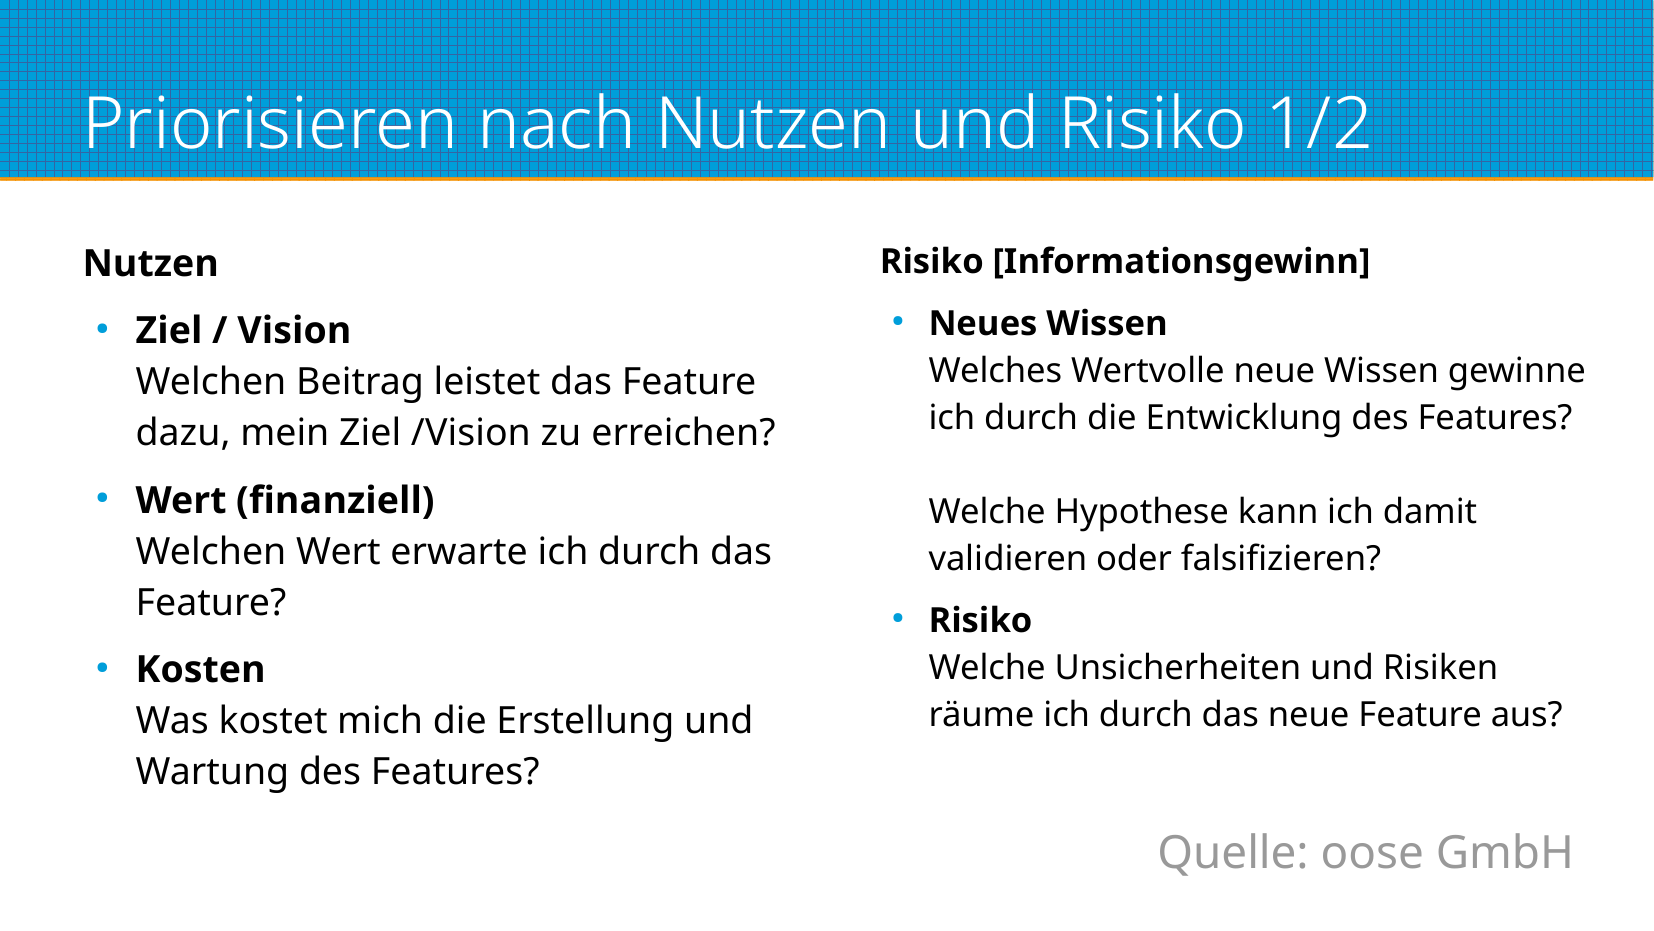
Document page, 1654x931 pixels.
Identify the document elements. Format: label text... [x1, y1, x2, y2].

list Risiko [Informationsgewinn] Neues Wissen Welches Wertvolle neue Wissen gewinne ich durch die Entwicklung des Features? Welche Hypothese kann ich damit validieren oder falsifizieren? Risiko Welche Unsicherheiten und Risiken räume ich durch das neue Feature aus? [879, 236, 1595, 811]
title Priorisieren nach Nutzen und Risiko 1/2 [82, 14, 1571, 171]
text_box Quelle: oose GmbH [1151, 816, 1654, 886]
list Nutzen Ziel / Vision Welchen Beitrag leistet das Feature dazu, mein Ziel /Vision zu erreichen? Wert (finanziell) Welchen Wert erwarte ich durch das Feature? Kosten Was kostet mich die Erstellung und Wartung des Features? [82, 236, 798, 811]
